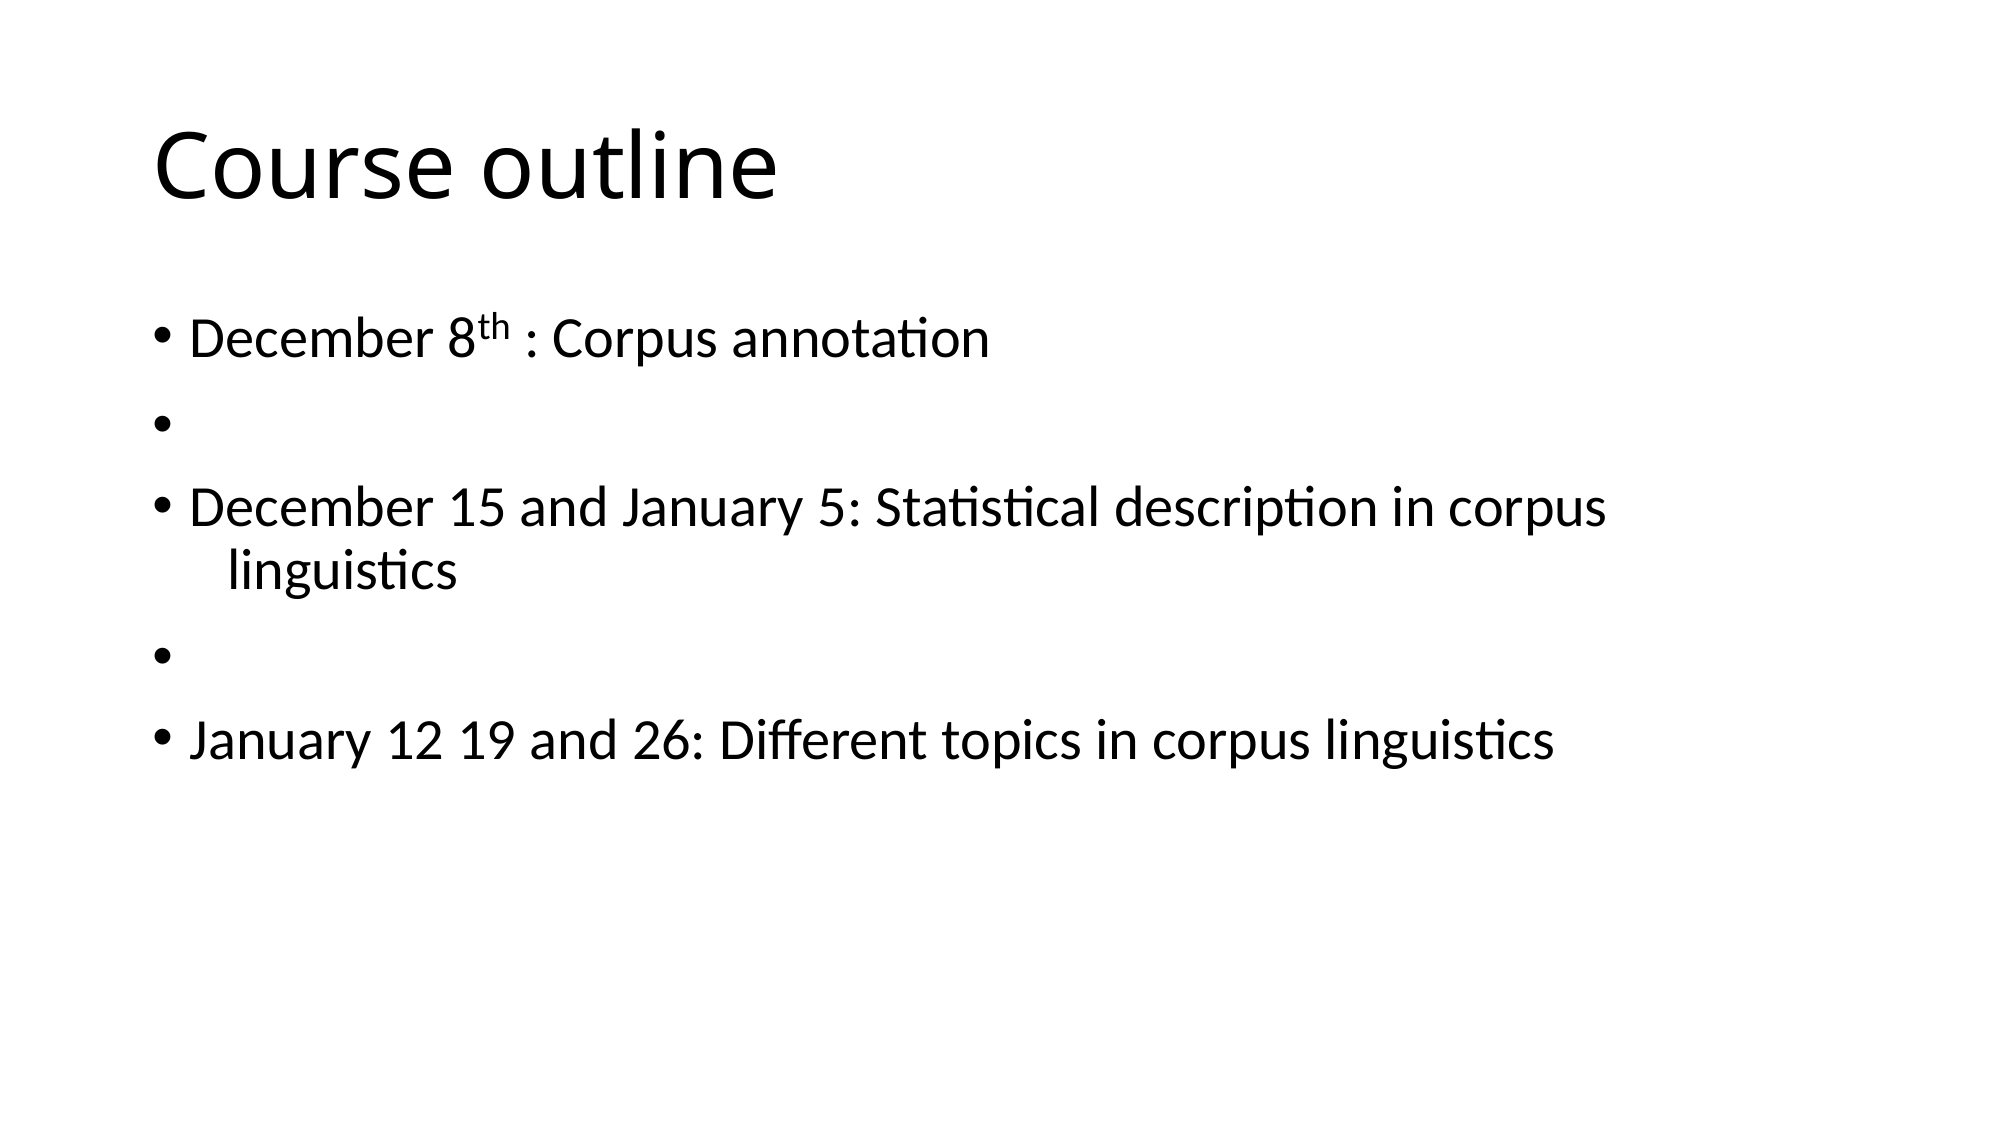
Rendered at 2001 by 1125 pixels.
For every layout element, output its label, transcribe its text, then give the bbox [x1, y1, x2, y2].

title Course outline [137, 59, 1863, 278]
list December 8th : Corpus annotation December 15 and January 5: Statistical description in corpus linguistics January 12 19 and 26: Different topics in corpus linguistics [137, 299, 1863, 1014]
